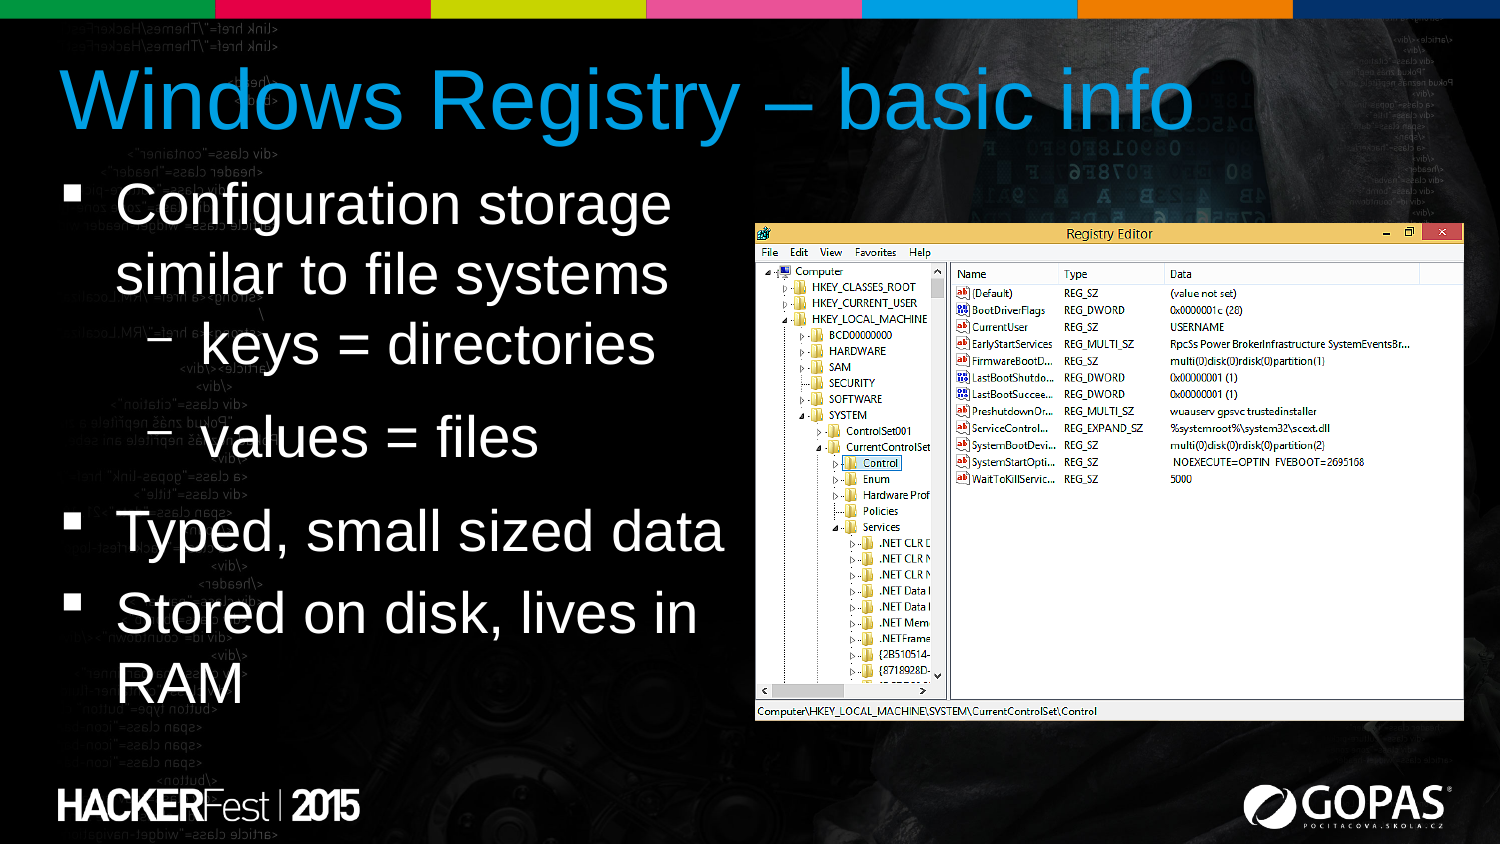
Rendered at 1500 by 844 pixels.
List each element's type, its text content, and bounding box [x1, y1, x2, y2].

picture [0, 19, 1500, 844]
list Configuration storage similar to file systems keys = directories values = files Typed, small sized data Stored on disk, lives in RAM [59, 166, 738, 763]
title Windows Registry – basic info [59, 44, 1445, 148]
